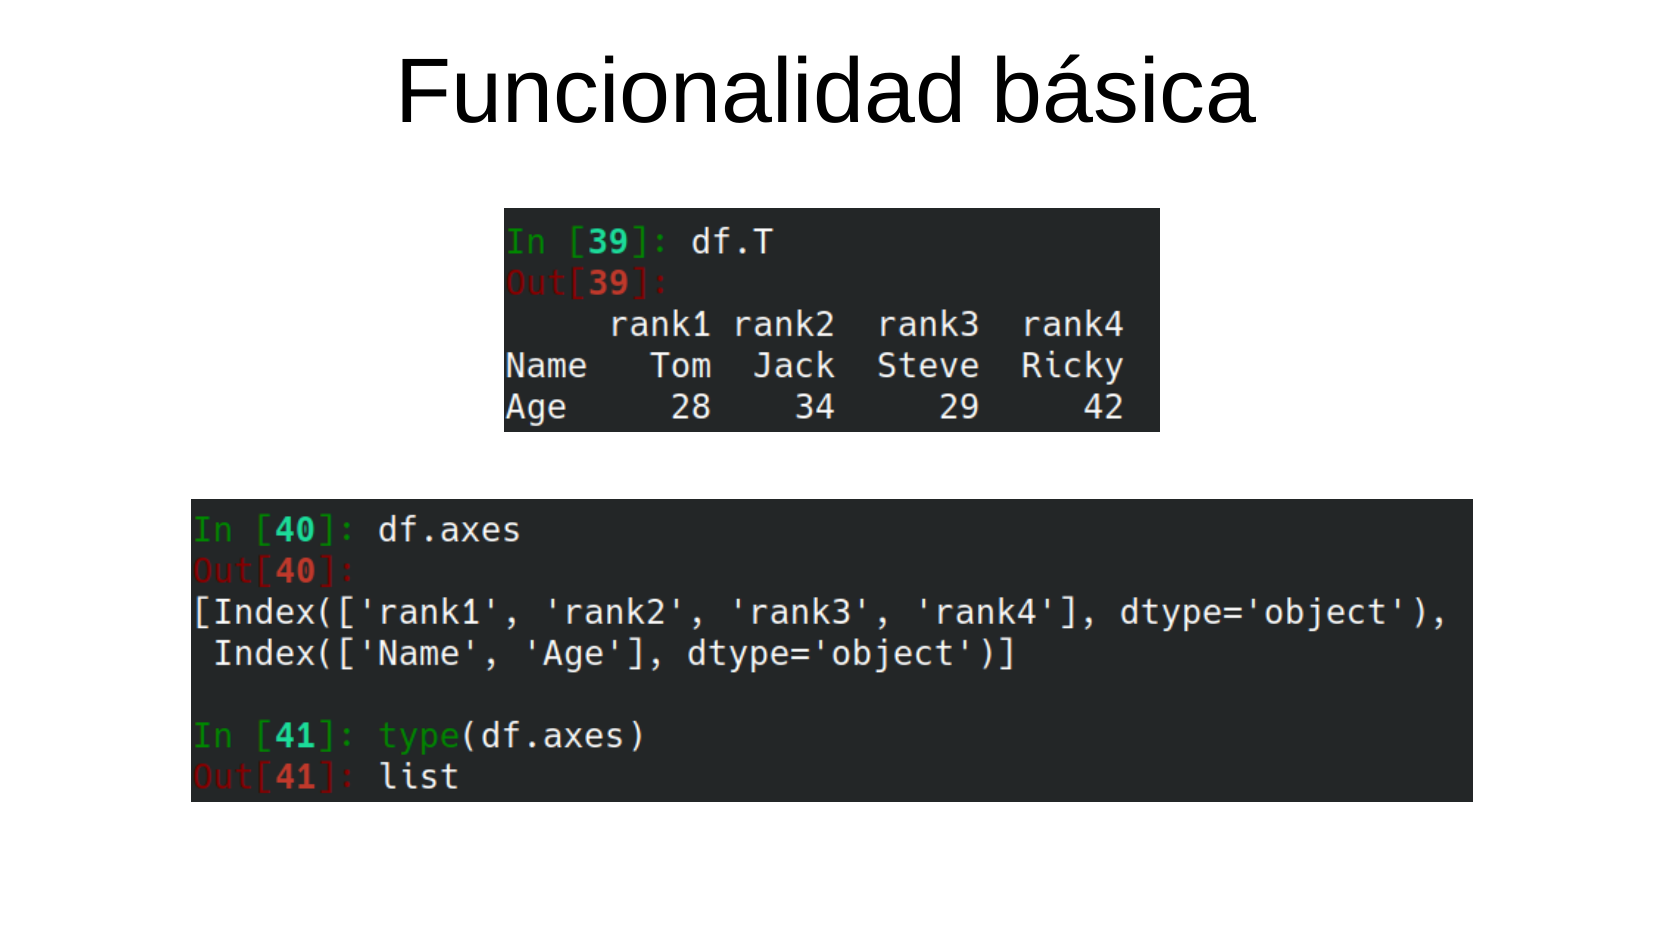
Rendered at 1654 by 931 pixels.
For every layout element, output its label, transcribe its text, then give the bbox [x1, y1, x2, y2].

title Funcionalidad básica [82, 13, 1571, 169]
picture [191, 499, 1473, 802]
picture [504, 208, 1160, 432]
